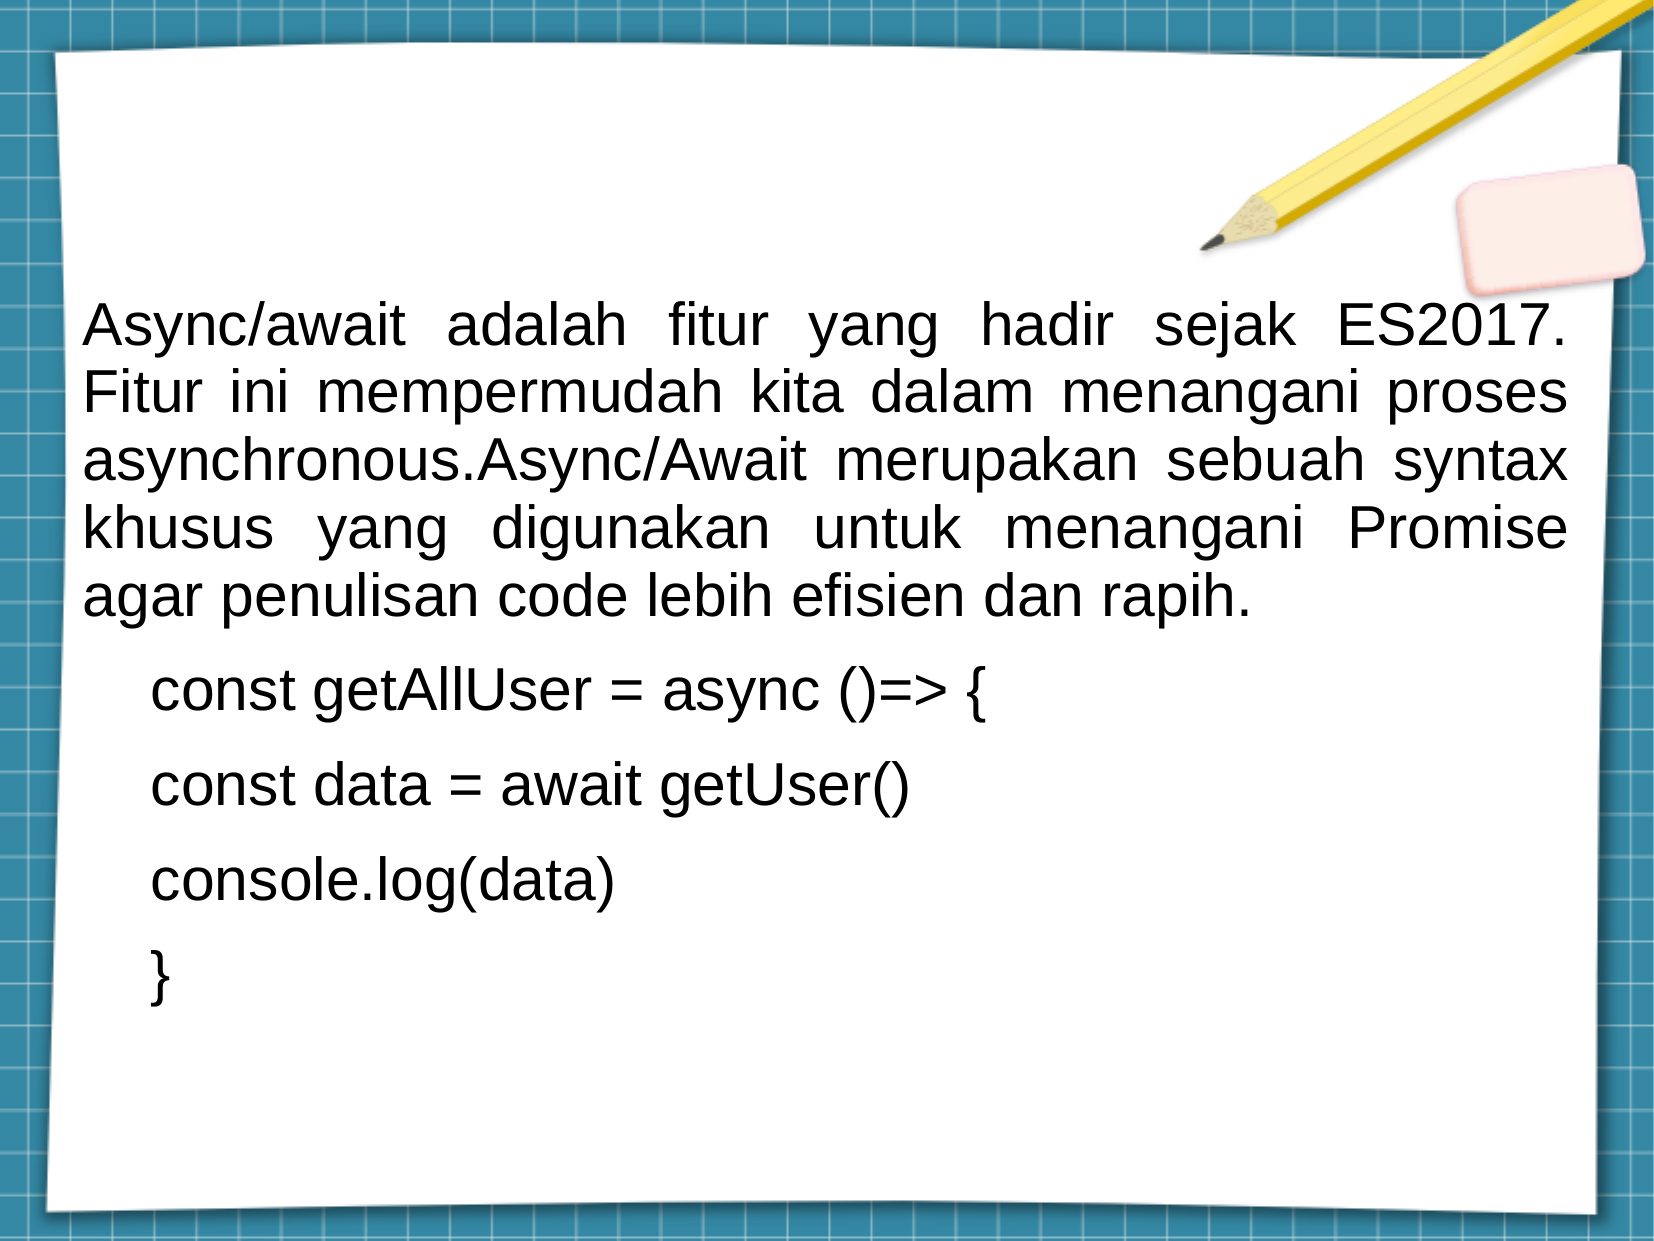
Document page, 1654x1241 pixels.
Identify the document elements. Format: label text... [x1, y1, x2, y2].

list Async/await adalah fitur yang hadir sejak ES2017. Fitur ini mempermudah kita dalam menangani proses asynchronous.Async/Await merupakan sebuah syntax khusus yang digunakan untuk menangani Promise agar penulisan code lebih efisien dan rapih. const getAllUser = async ()=> { const data = await getUser() console.log(data) } [82, 290, 1571, 1010]
picture [0, 0, 1654, 1241]
